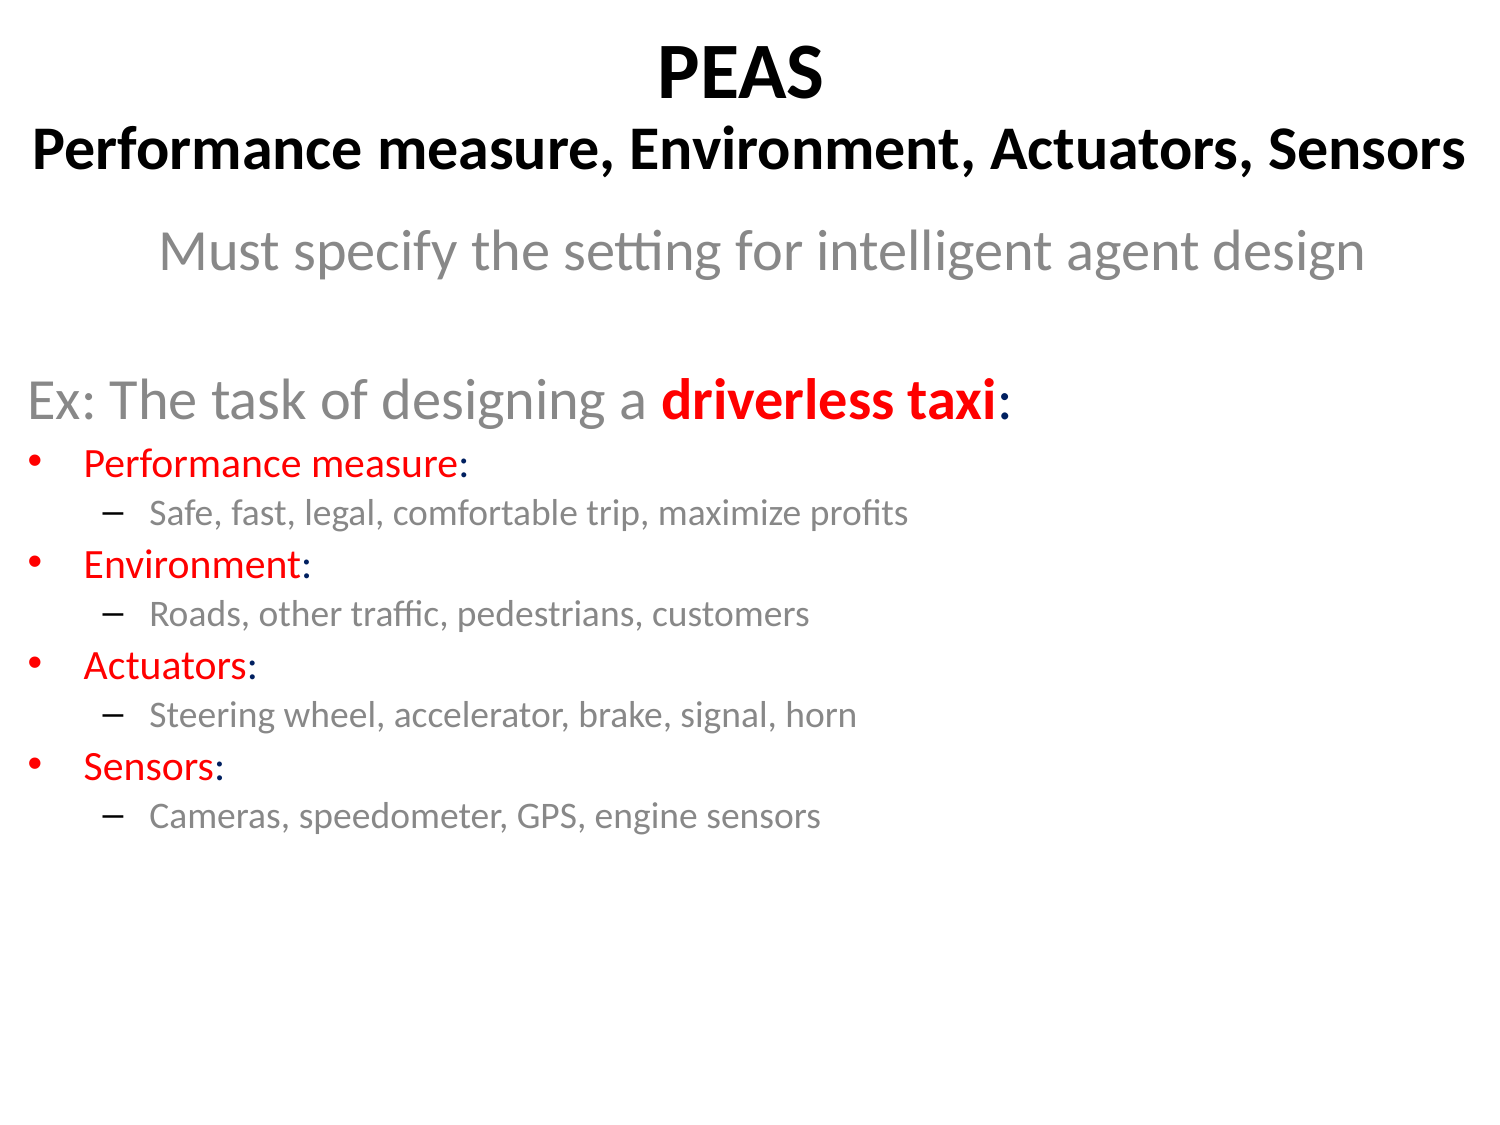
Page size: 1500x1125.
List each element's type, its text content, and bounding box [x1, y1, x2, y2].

title PEAS Performance measure, Environment, Actuators, Sensors [12, 12, 1488, 200]
list Must specify the setting for intelligent agent design Ex: The task of designing a driverless taxi: Performance measure: Safe, fast, legal, comfortable trip, maximize profits Environment: Roads, other traffic, pedestrians, customers Actuators: Steering wheel, accelerator, brake, signal, horn Sensors: Cameras, speedometer, GPS, engine sensors [12, 212, 1500, 1075]
